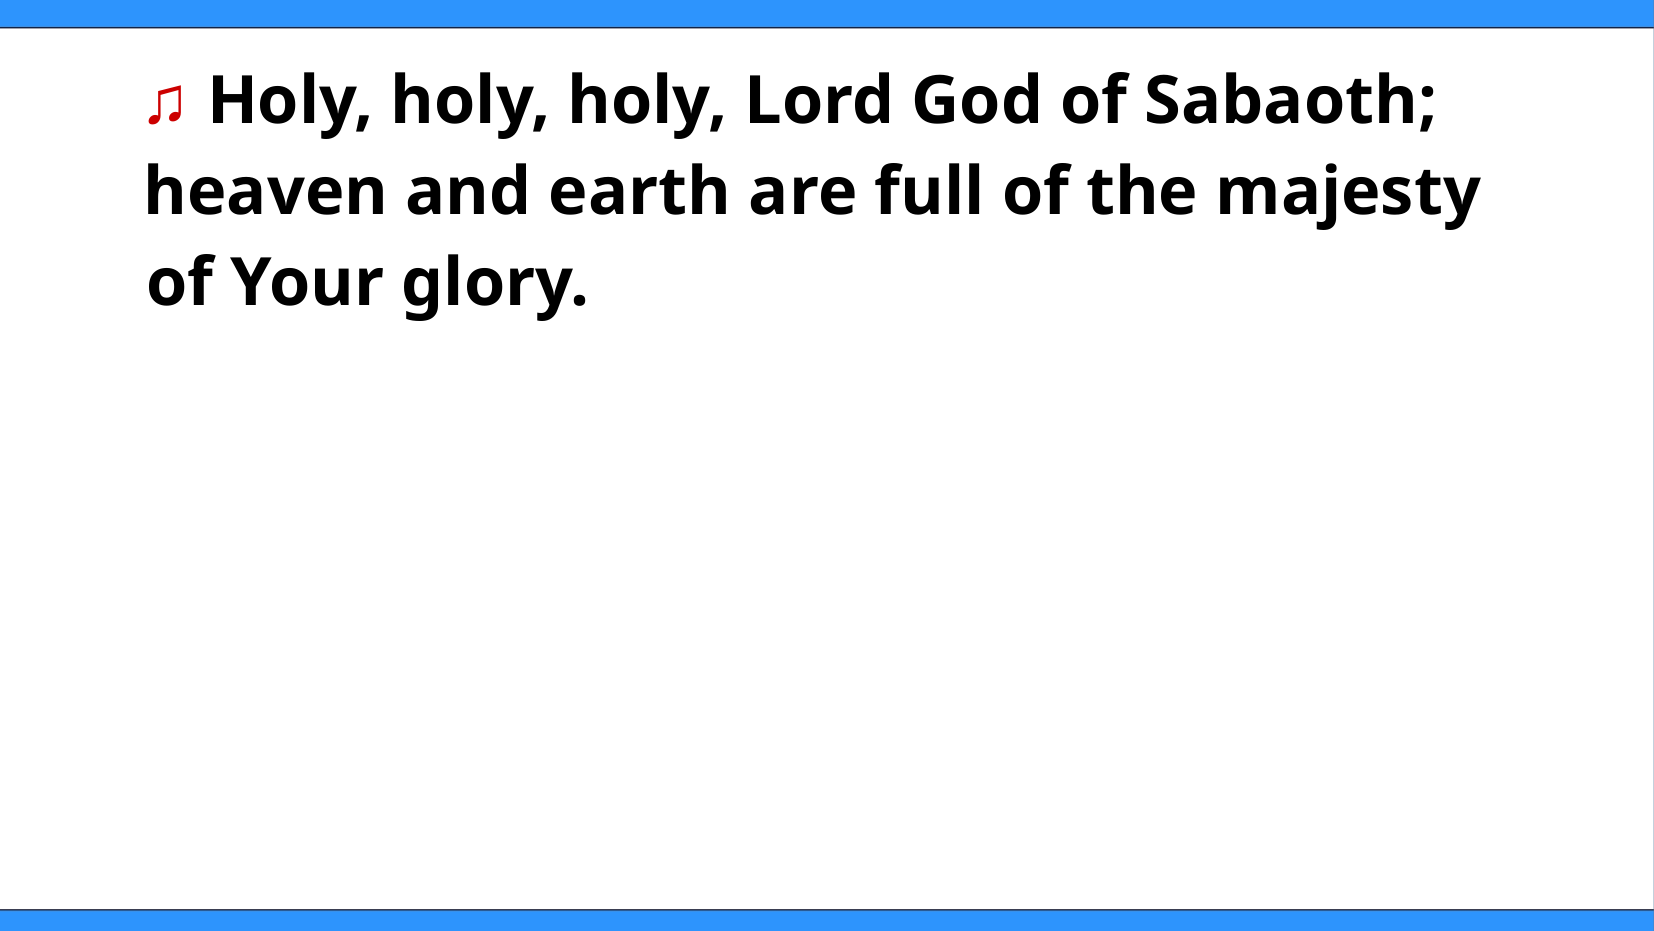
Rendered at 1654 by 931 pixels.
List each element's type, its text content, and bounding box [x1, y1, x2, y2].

picture [0, 0, 1654, 931]
text_box ♫ Holy, holy, holy, Lord God of Sabaoth; heaven and earth are full of the majesty of Your glory. [60, 45, 1591, 361]
